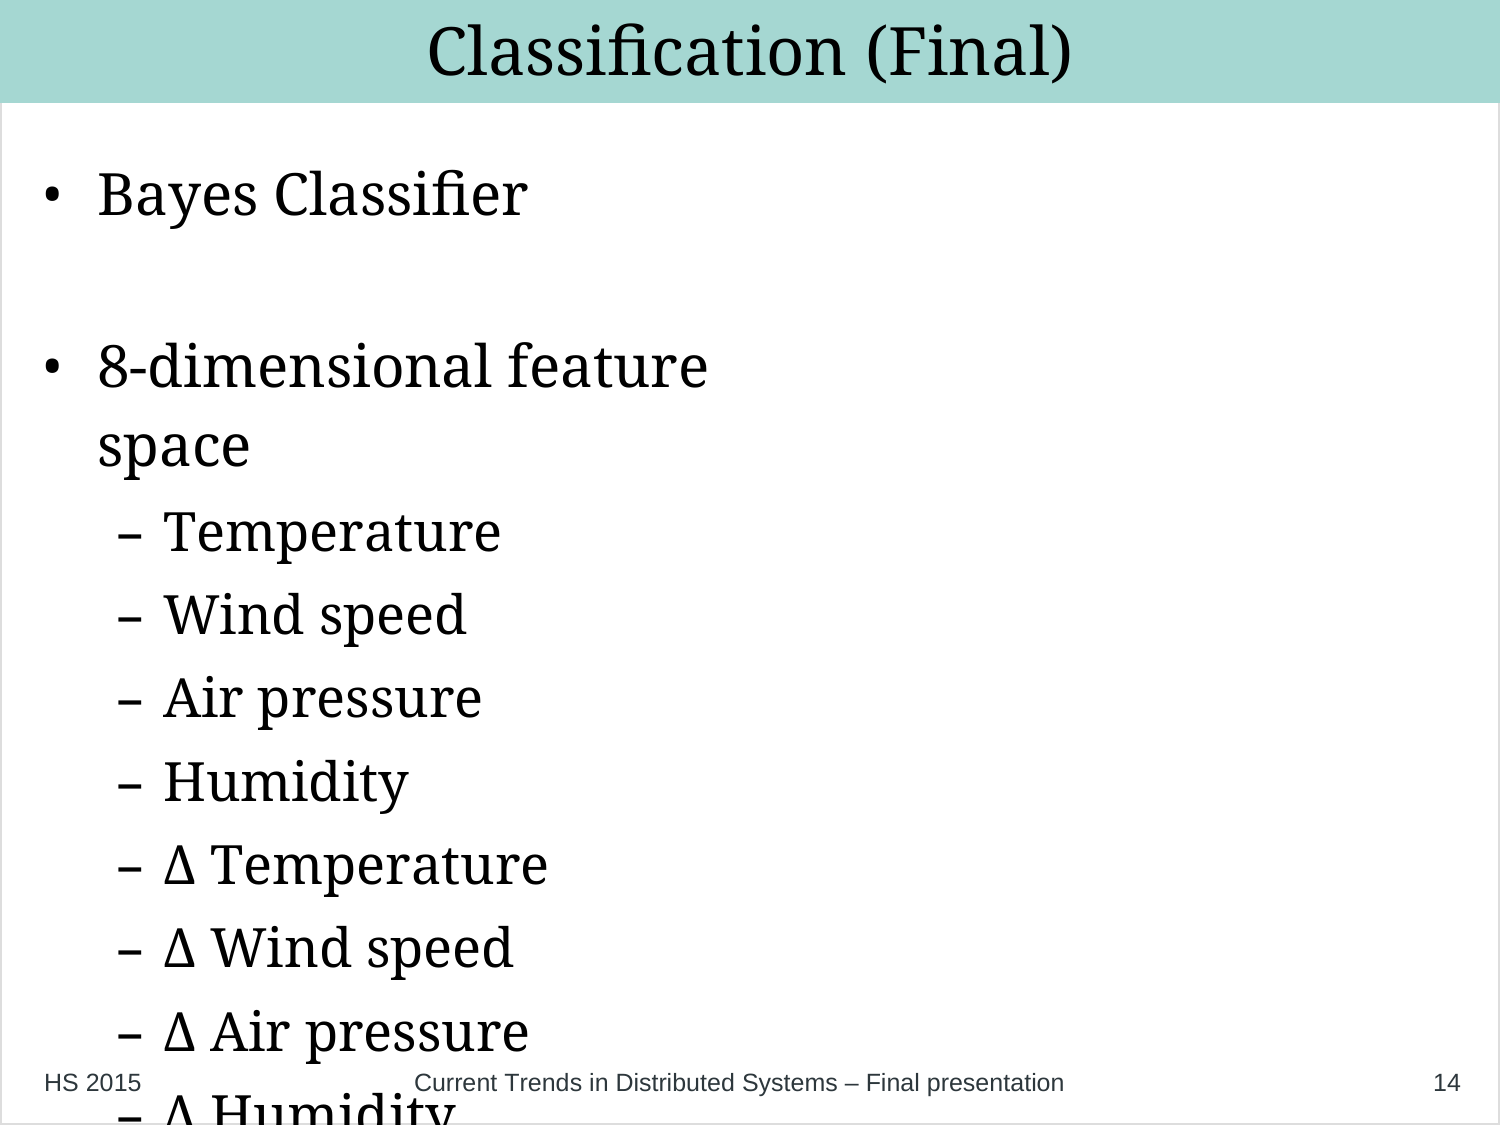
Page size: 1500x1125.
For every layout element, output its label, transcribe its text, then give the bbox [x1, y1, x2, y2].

text_box <Nummer> [1375, 1058, 1477, 1097]
text_box Current Trends in Distributed Systems – Final presentation [886, 1058, 1201, 1107]
title Classification (Final) [0, 0, 1500, 100]
list Bayes Classifier 8-dimensional feature space Temperature Wind speed Air pressure Humidity Δ Temperature Δ Wind speed Δ Air pressure Δ Humidity [26, 145, 886, 1125]
